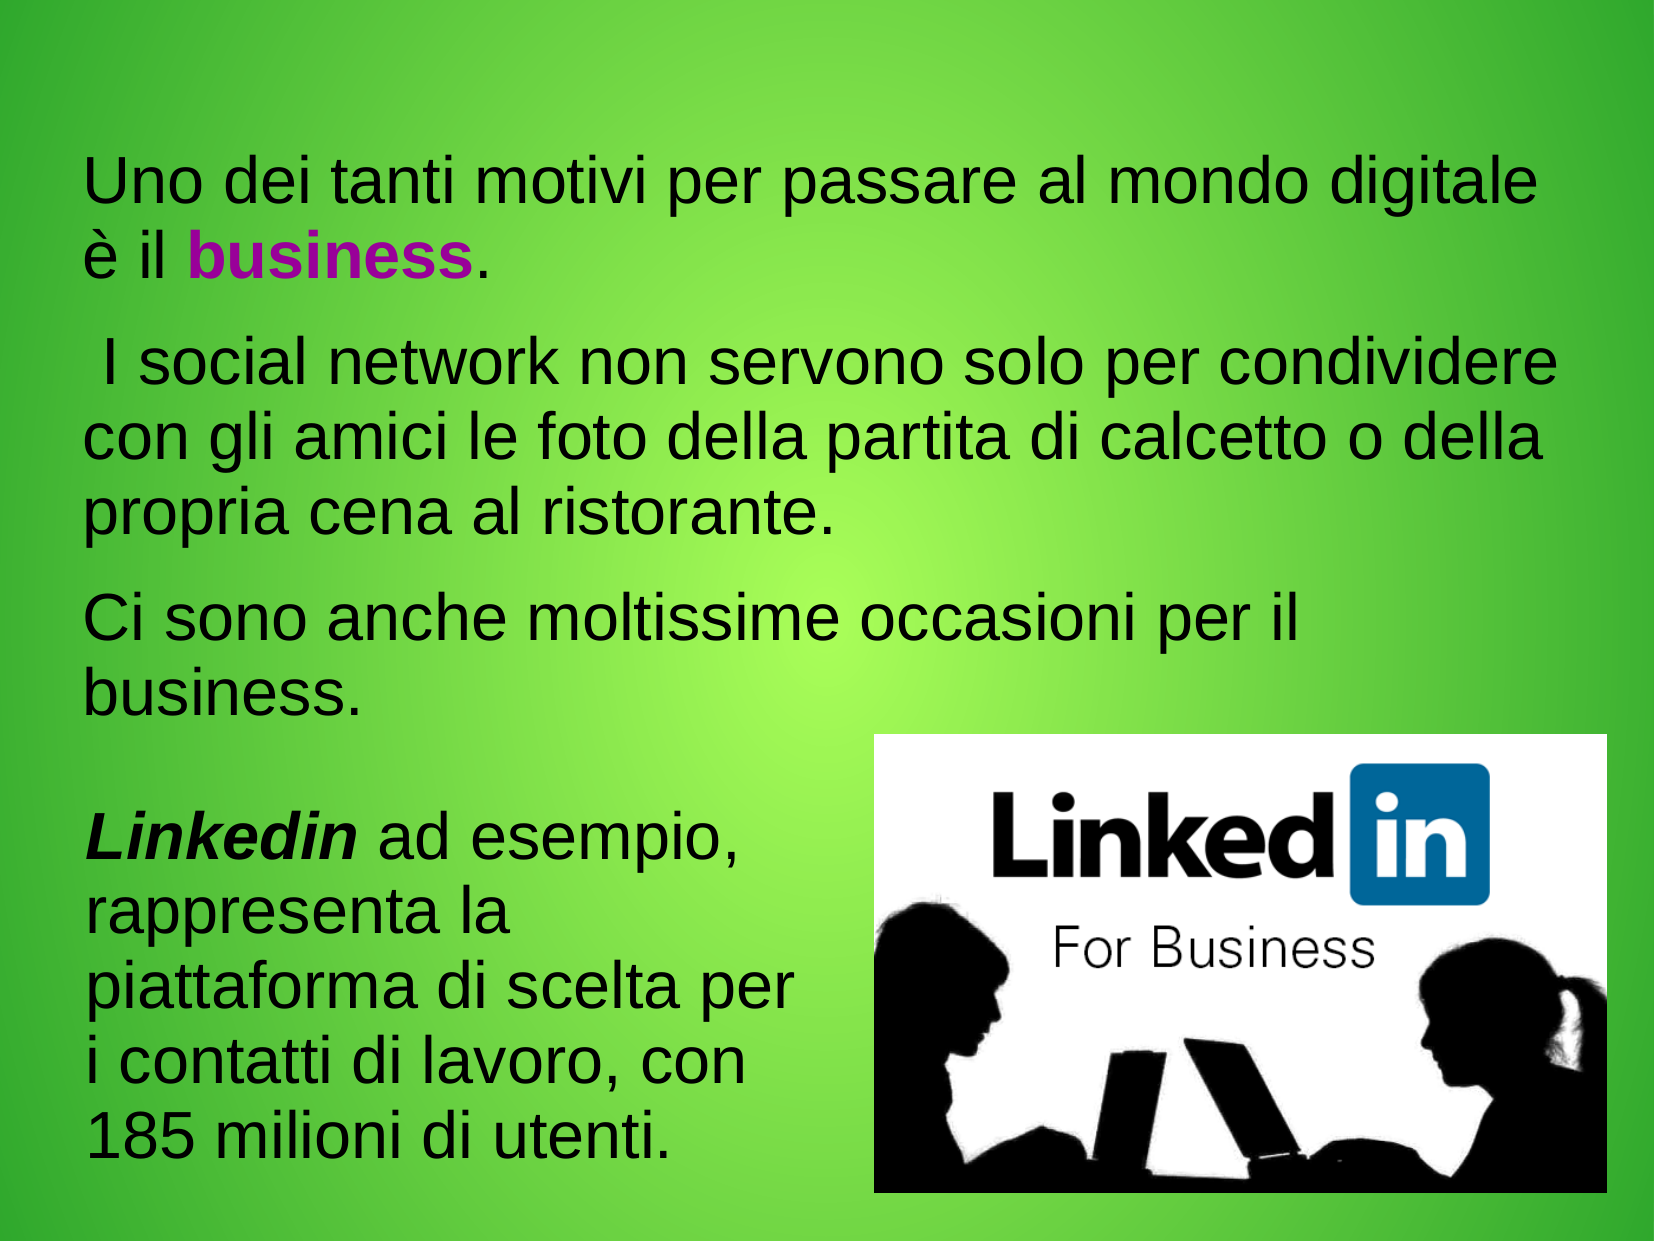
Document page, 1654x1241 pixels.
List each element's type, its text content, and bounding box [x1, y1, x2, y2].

text_box Linkedin ad esempio, rappresenta la piattaforma di scelta per i contatti di lavoro, con 185 milioni di utenti. [70, 791, 839, 1179]
picture [874, 734, 1607, 1193]
list Uno dei tanti motivi per passare al mondo digitale è il business. I social network non servono solo per condividere con gli amici le foto della partita di calcetto o della propria cena al ristorante. Ci sono anche moltissime occasioni per il business. [82, 142, 1571, 756]
